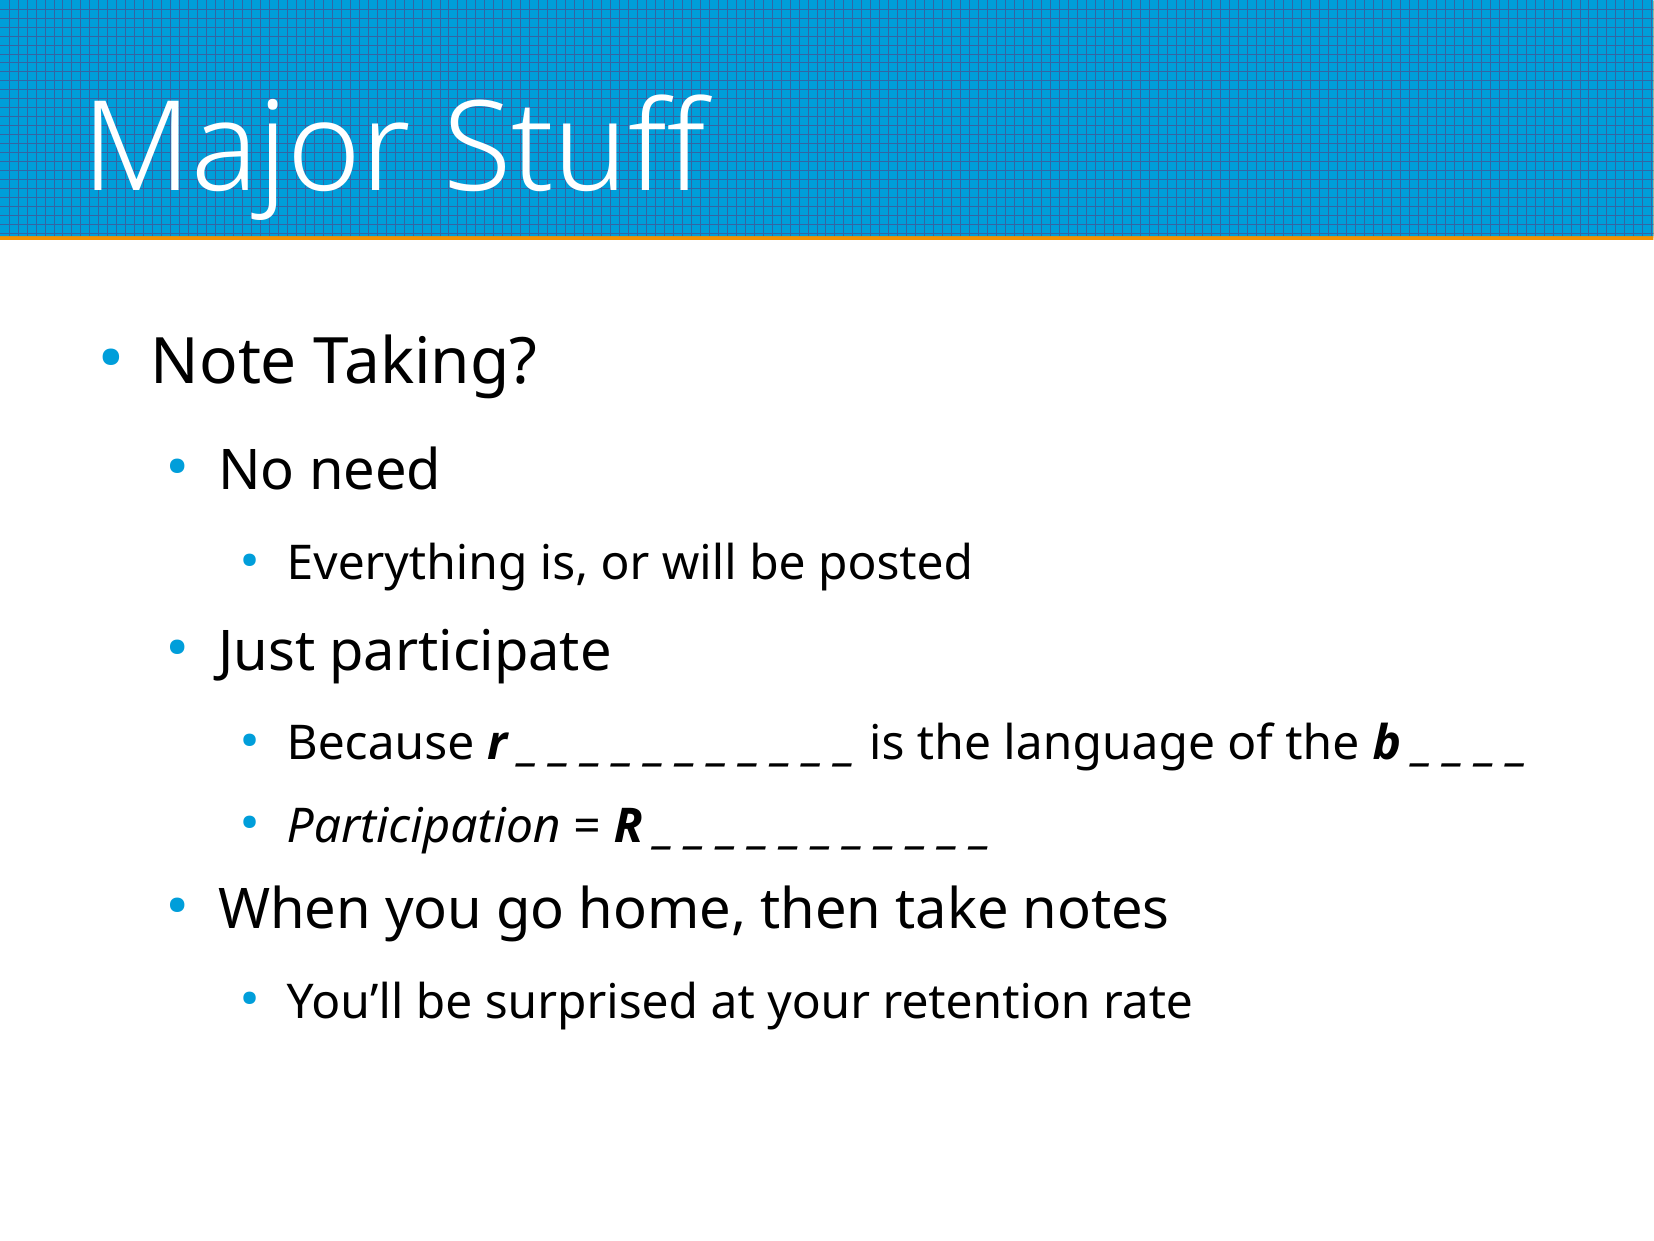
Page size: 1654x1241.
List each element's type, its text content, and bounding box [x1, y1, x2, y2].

title Major Stuff [82, 19, 1571, 227]
list Note Taking? No need Everything is, or will be posted Just participate Because r _ _ _ _ _ _ _ _ _ _ _ is the language of the b _ _ _ _ Participation = R _ _ _ _ _ _ _ _ _ _ _ When you go home, then take notes You’ll be surprised at your retention rate [82, 314, 1563, 1081]
